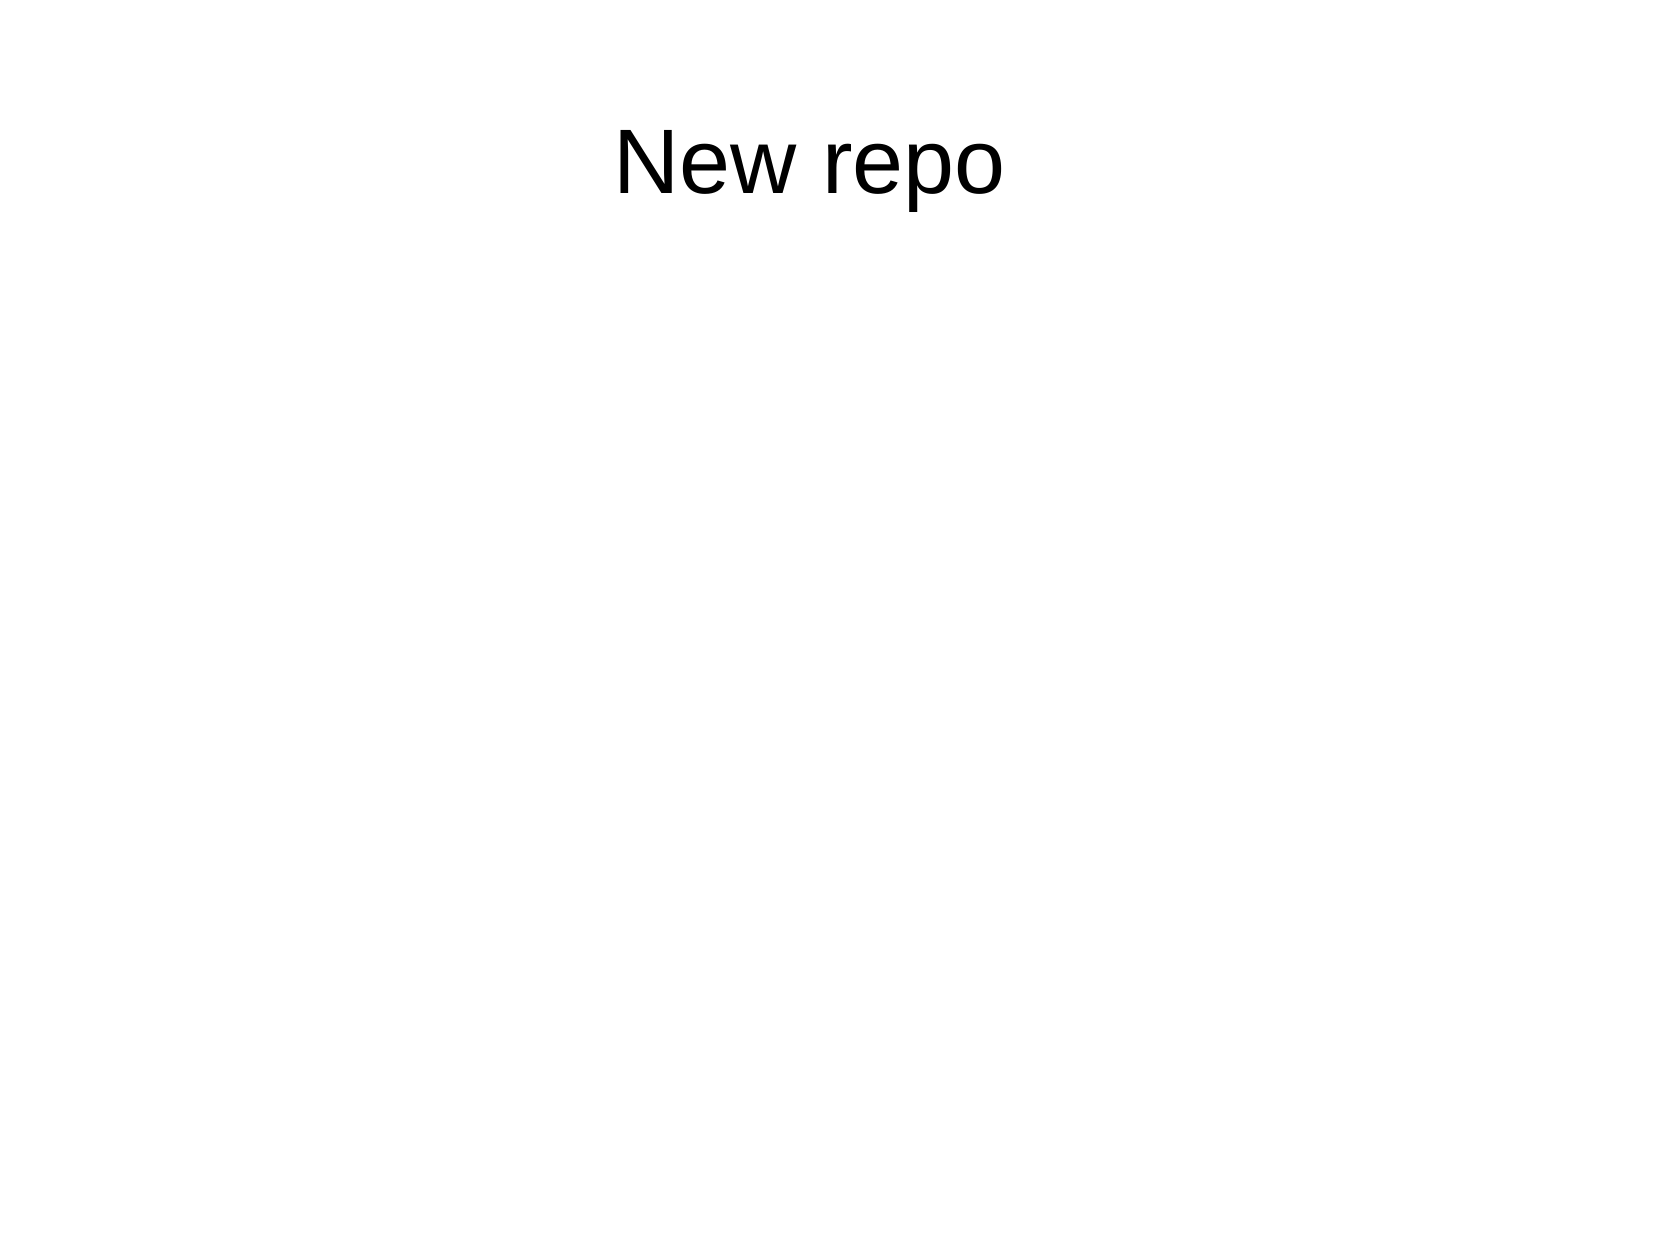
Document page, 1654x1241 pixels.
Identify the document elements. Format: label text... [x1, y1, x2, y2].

title New repo [66, 53, 1555, 261]
